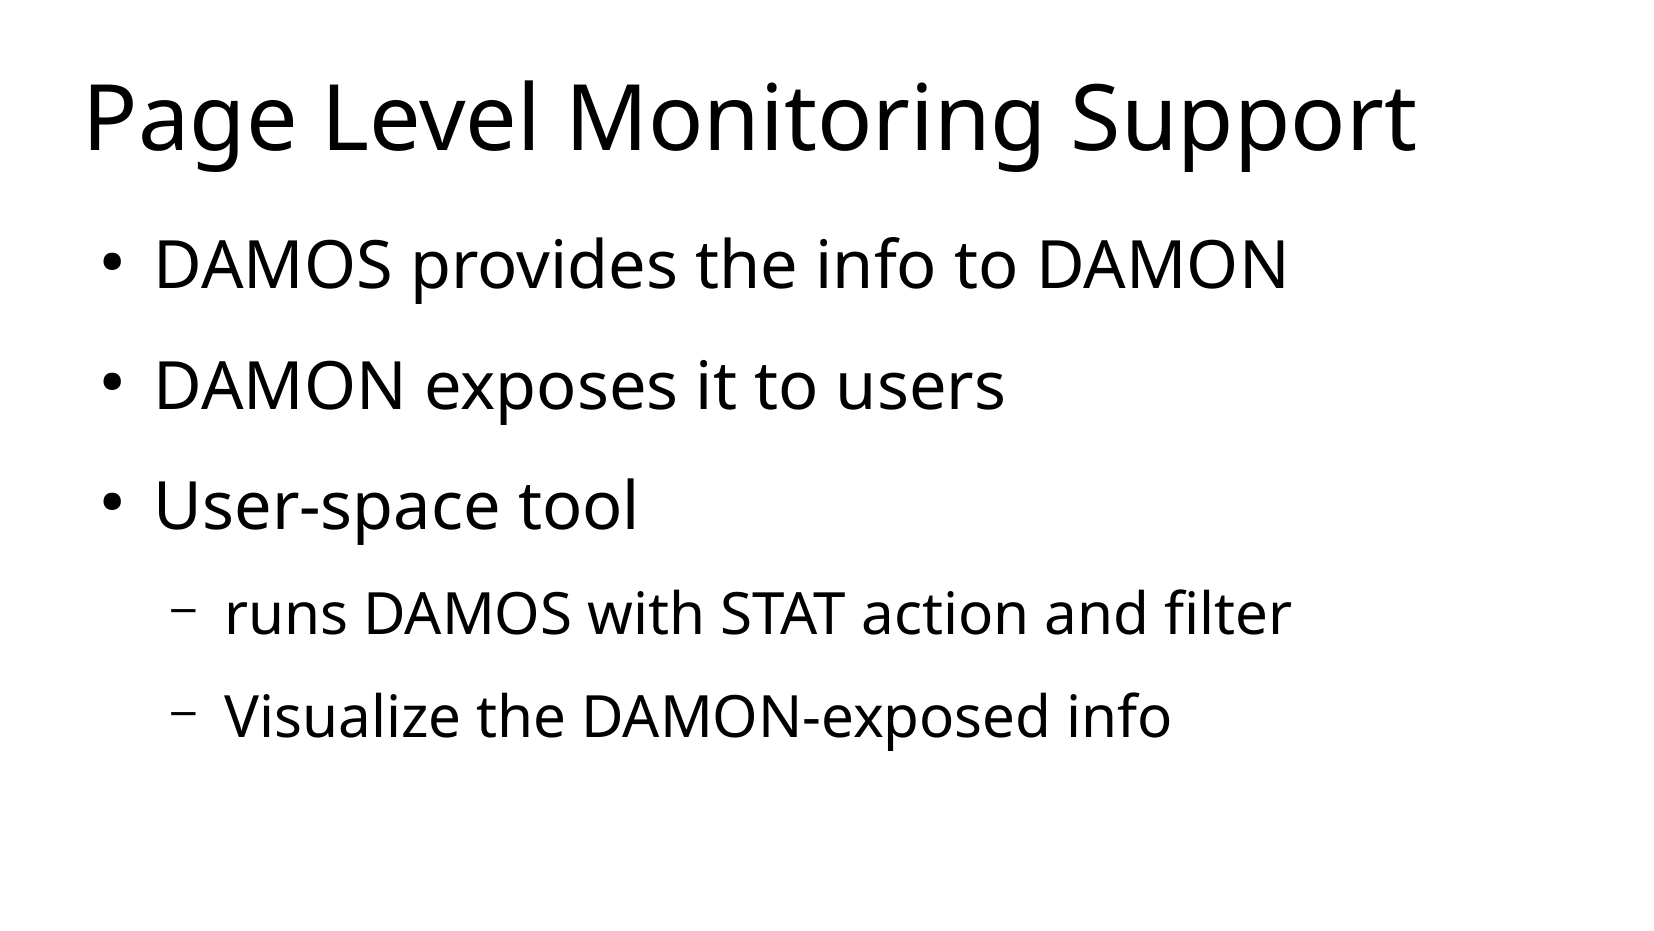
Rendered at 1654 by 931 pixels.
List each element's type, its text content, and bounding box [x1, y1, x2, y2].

list DAMOS provides the info to DAMON DAMON exposes it to users User-space tool runs DAMOS with STAT action and filter Visualize the DAMON-exposed info [82, 217, 1571, 758]
title Page Level Monitoring Support [82, 37, 1571, 193]
